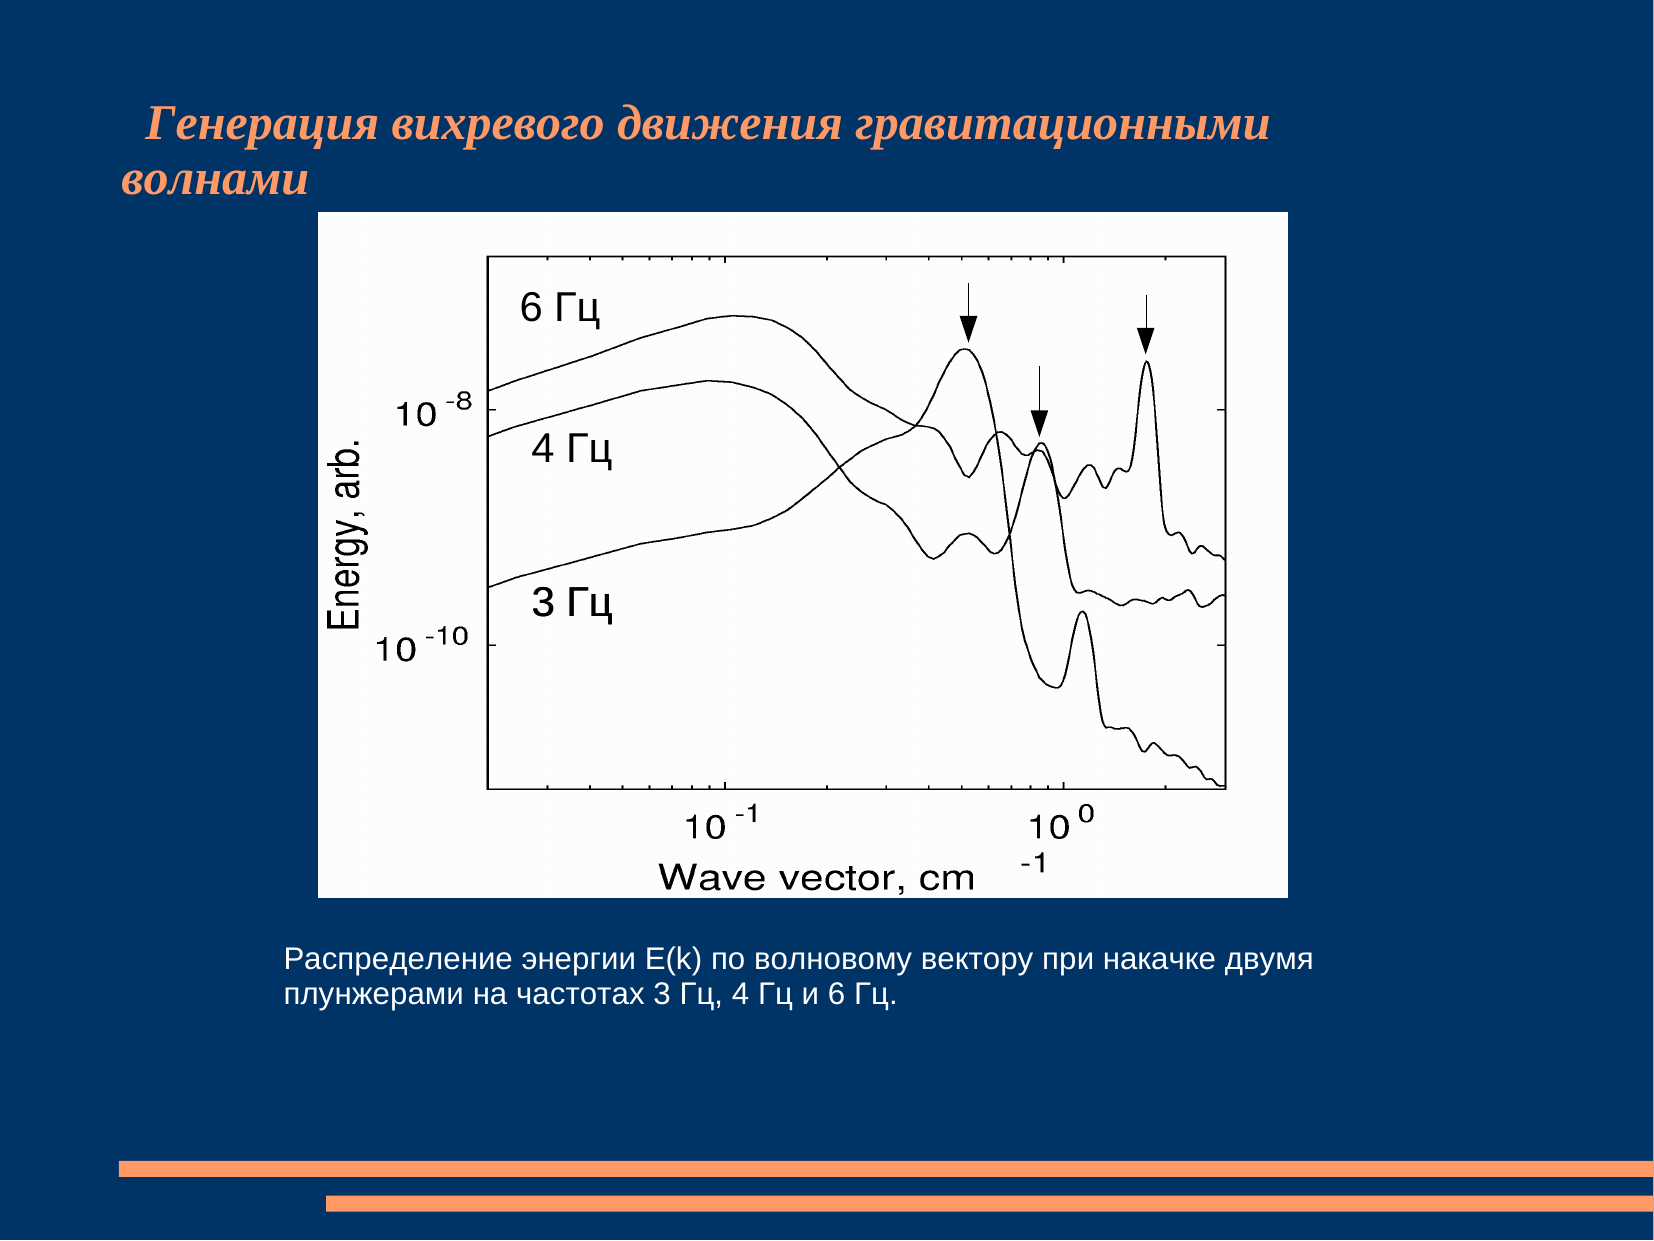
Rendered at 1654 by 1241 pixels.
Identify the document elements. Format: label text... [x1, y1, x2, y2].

picture [318, 212, 1288, 898]
text_box 4 Гц [531, 425, 613, 473]
text_box 6 Гц [519, 283, 602, 331]
title Генерация вихревого движения гравитационными волнами [121, 46, 1534, 254]
text_box 3 Гц [532, 578, 614, 626]
text_box Распределение энергии E(k) по волновому вектору при накачке двумя плунжерами на частотах 3 Гц, 4 Гц и 6 Гц. [283, 941, 1394, 1111]
